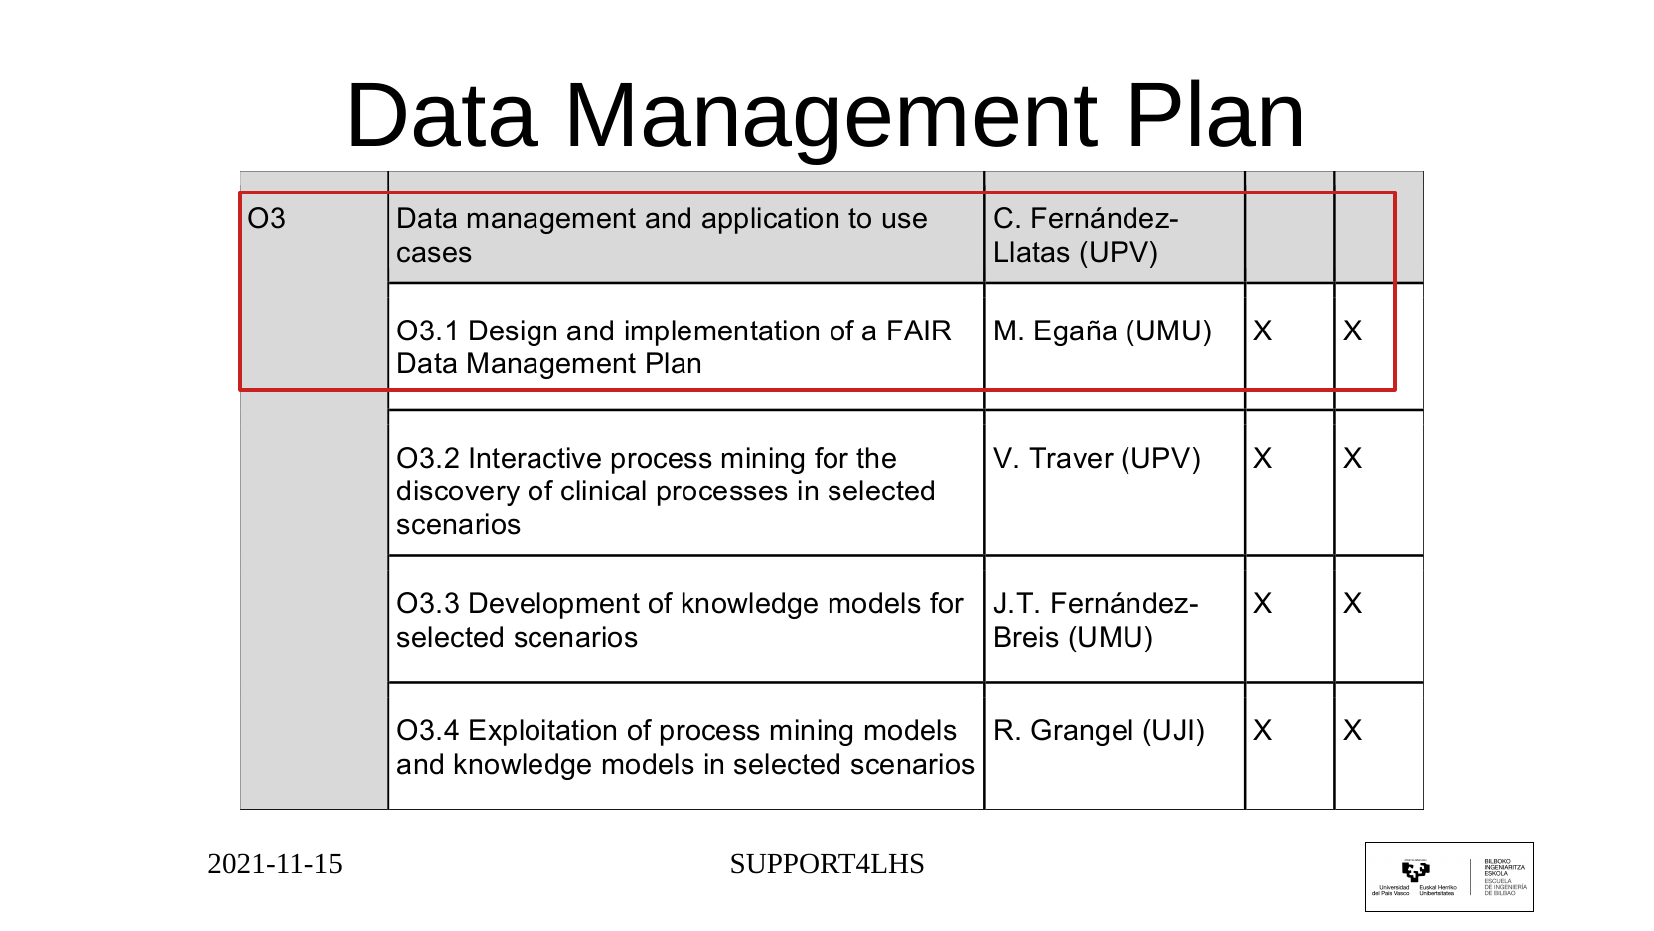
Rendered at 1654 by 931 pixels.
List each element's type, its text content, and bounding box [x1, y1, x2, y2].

picture [240, 171, 1424, 811]
picture [242, 194, 1393, 388]
picture [1366, 843, 1533, 911]
title Data Management Plan [82, 37, 1571, 193]
